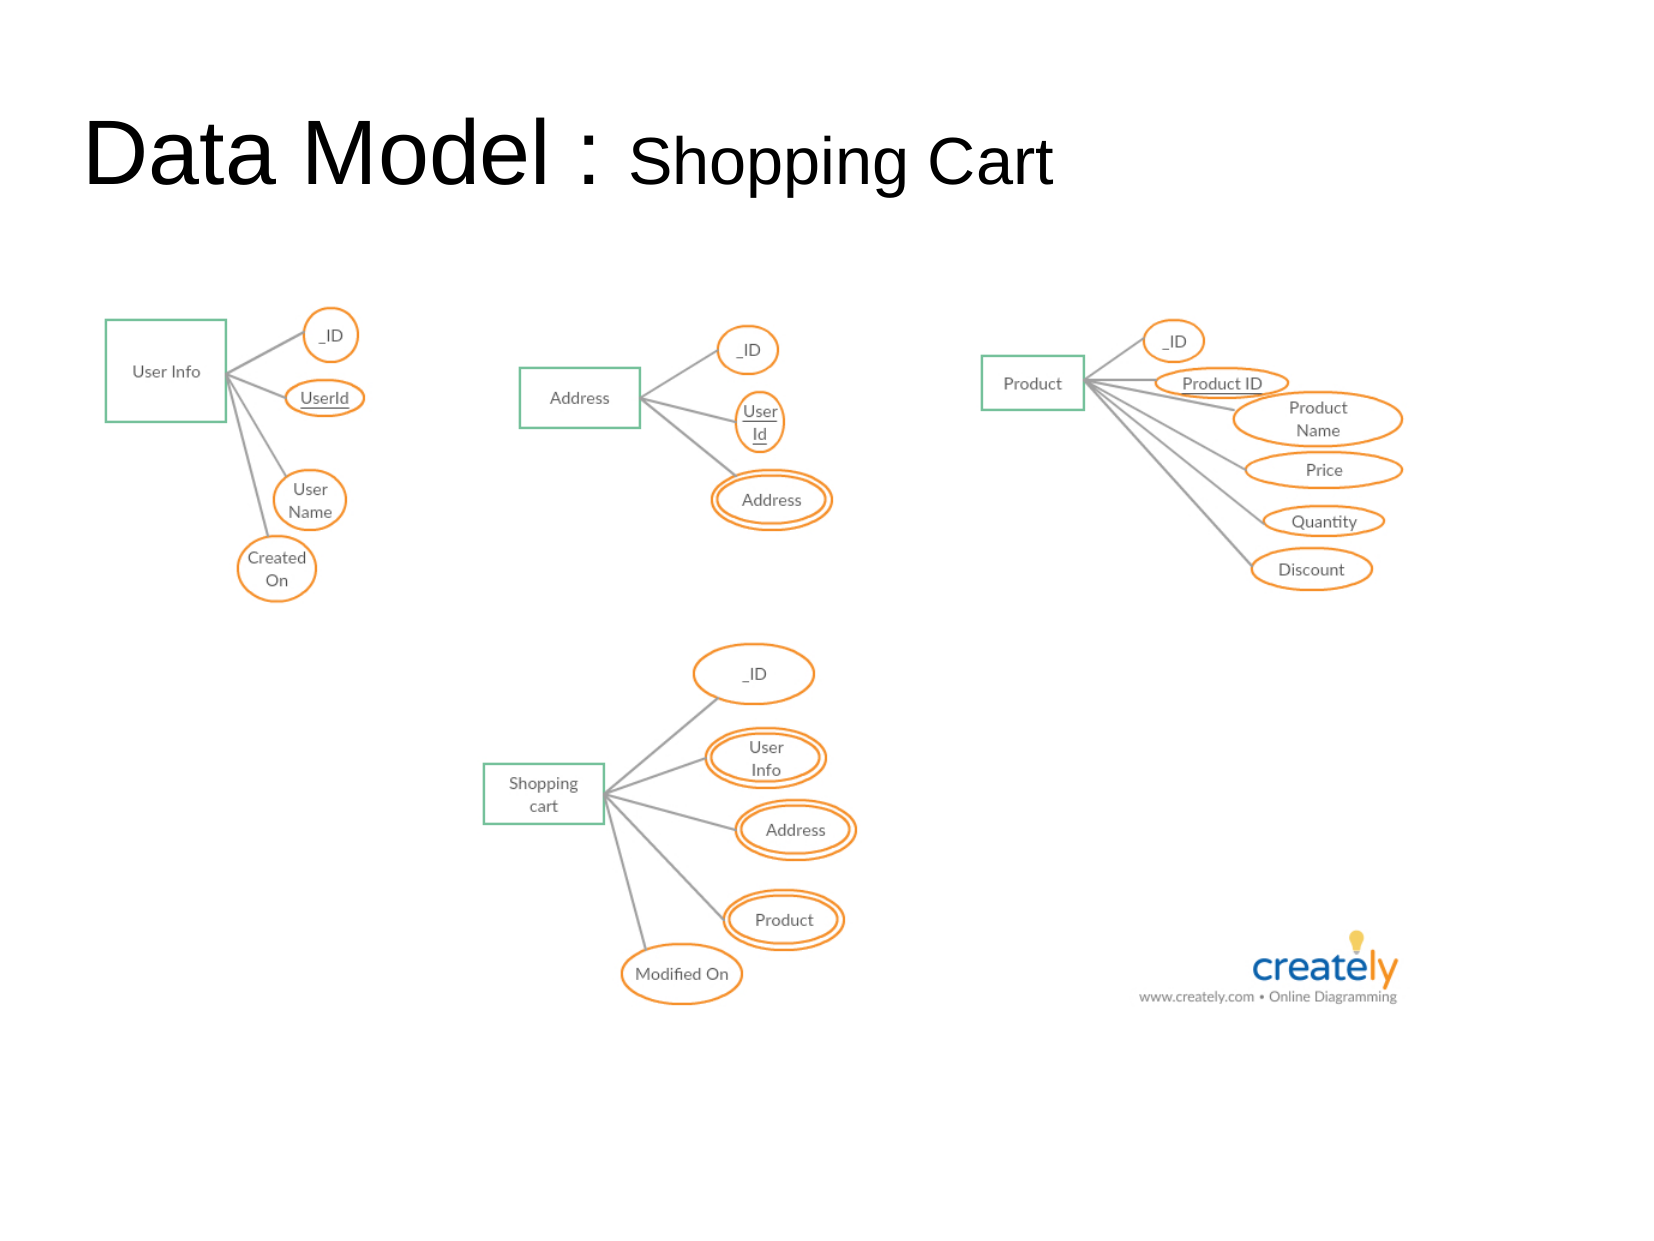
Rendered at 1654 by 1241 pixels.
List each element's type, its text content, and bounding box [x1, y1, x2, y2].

picture [94, 296, 1414, 1016]
title Data Model : Shopping Cart [82, 49, 1571, 257]
